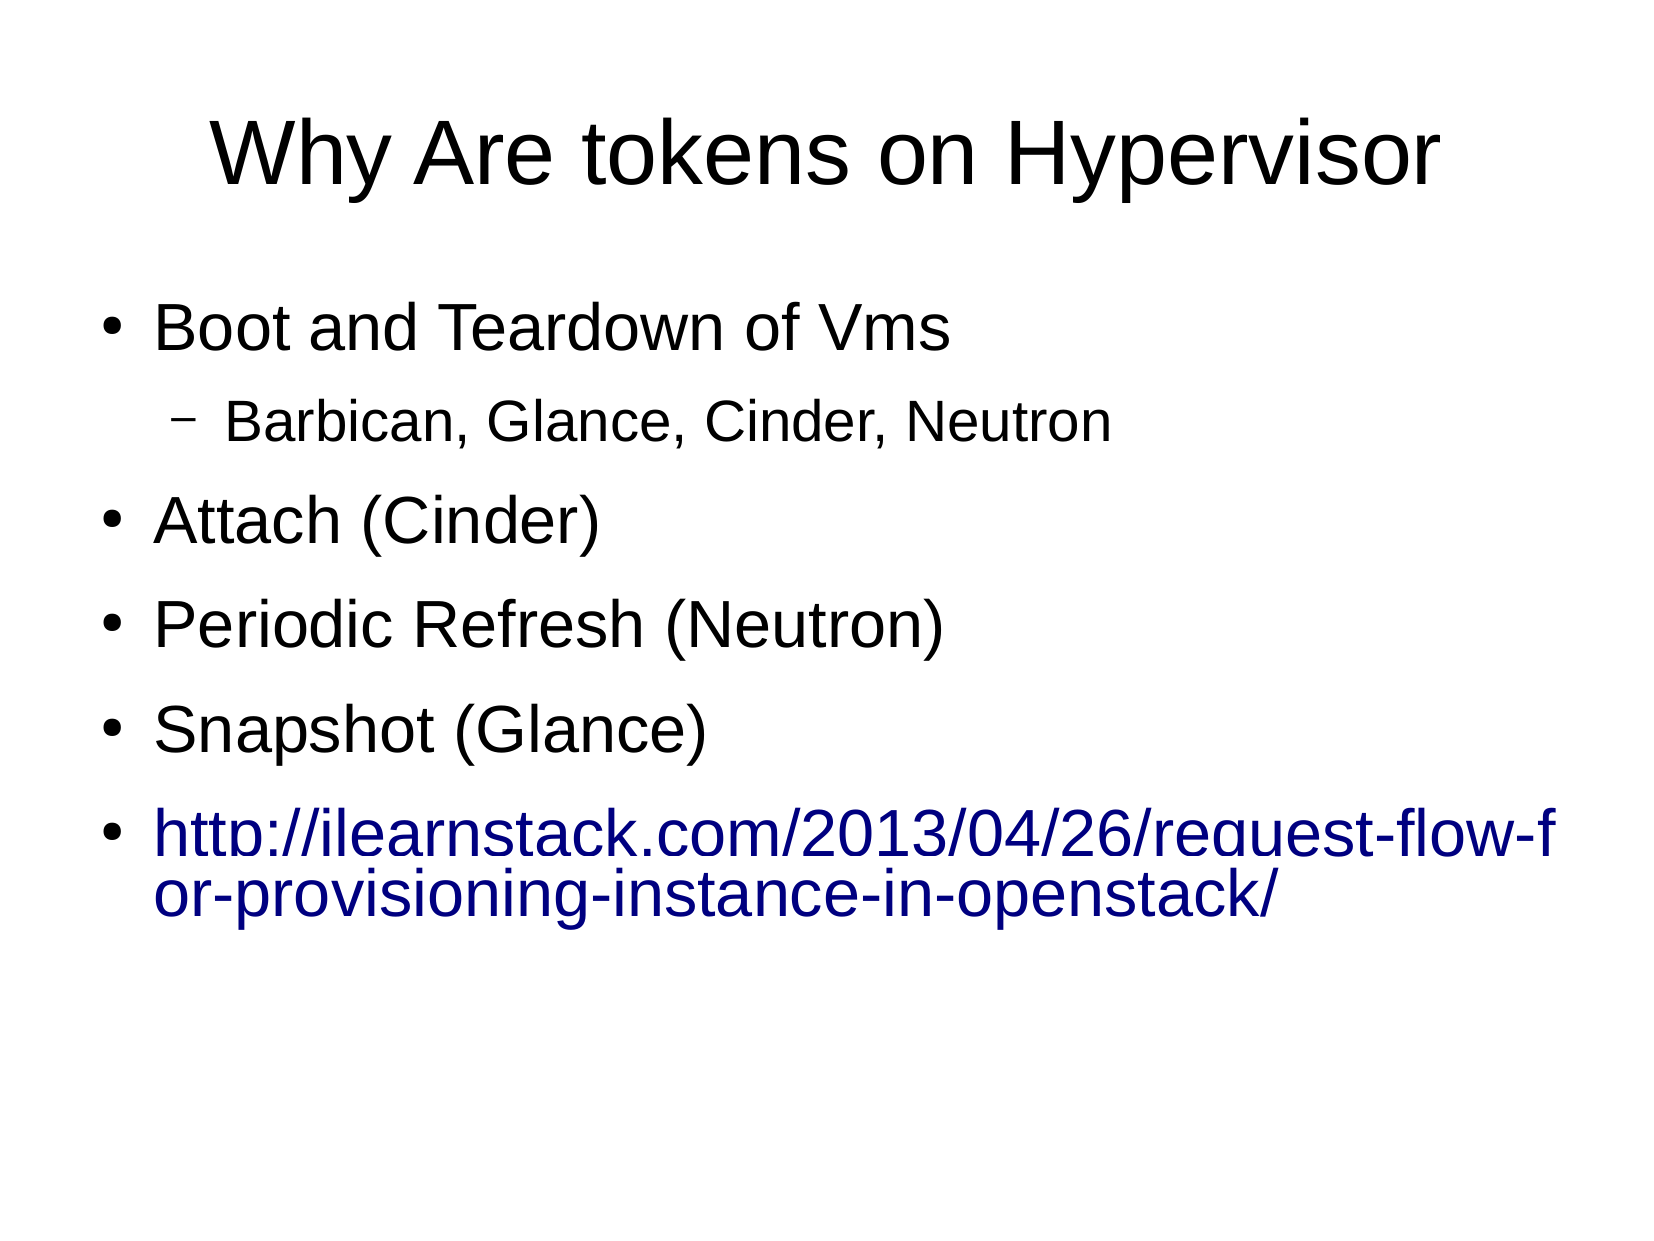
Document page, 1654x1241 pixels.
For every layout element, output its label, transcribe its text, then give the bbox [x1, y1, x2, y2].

list Boot and Teardown of Vms Barbican, Glance, Cinder, Neutron Attach (Cinder) Periodic Refresh (Neutron) Snapshot (Glance) http://ilearnstack.com/2013/04/26/request-flow-for-provisioning-instance-in-openstack/ [82, 290, 1571, 1010]
title Why Are tokens on Hypervisor [82, 49, 1571, 257]
